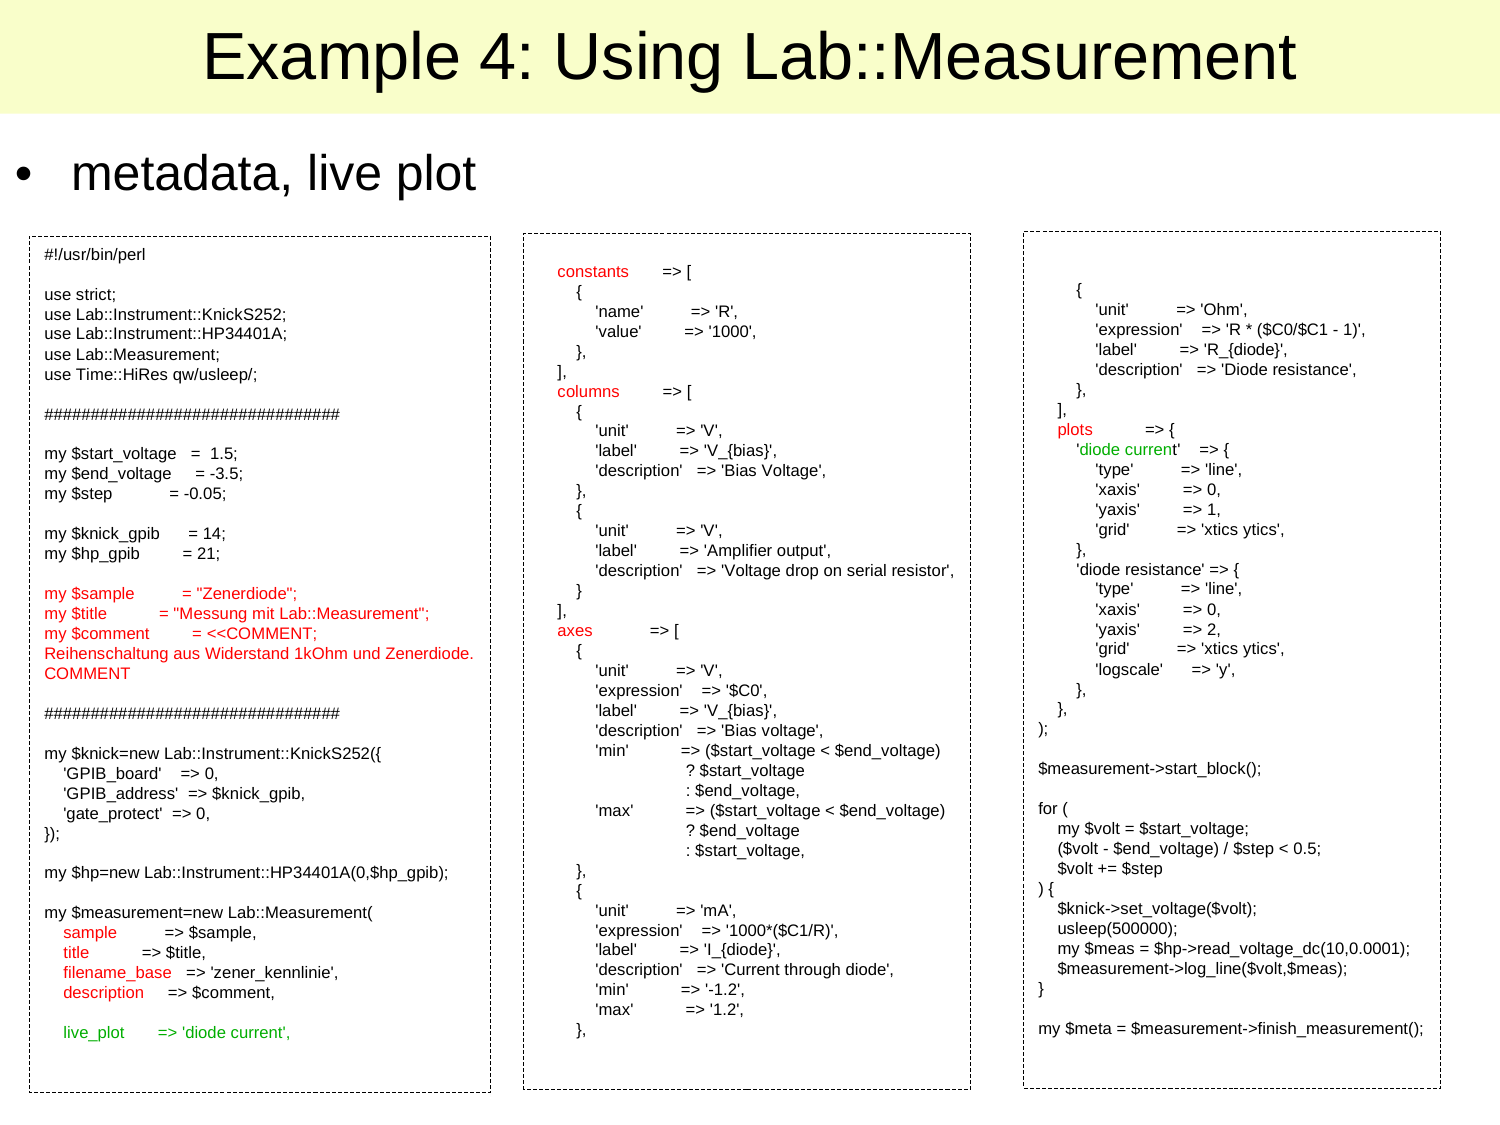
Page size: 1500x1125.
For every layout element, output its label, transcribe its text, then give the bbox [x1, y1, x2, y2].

list metadata, live plot [0, 137, 1500, 1125]
text_box #!/usr/bin/perl use strict; use Lab::Instrument::KnickS252; use Lab::Instrument::HP34401A; use Lab::Measurement; use Time::HiRes qw/usleep/; ################################ my $start_voltage = 1.5; my $end_voltage = -3.5; my $step = -0.05; my $knick_gpib = 14; my $hp_gpib = 21; my $sample = "Zenerdiode"; my $title = "Messung mit Lab::Measurement"; my $comment = <<COMMENT; Reihenschaltung aus Widerstand 1kOhm und Zenerdiode. COMMENT ################################ my $knick=new Lab::Instrument::KnickS252({ 'GPIB_board' => 0, 'GPIB_address' => $knick_gpib, 'gate_protect' => 0, }); my $hp=new Lab::Instrument::HP34401A(0,$hp_gpib); my $measurement=new Lab::Measurement( sample => $sample, title => $title, filename_base => 'zener_kennlinie', description => $comment, live_plot => 'diode current', [29, 236, 491, 1093]
text_box constants => [ { 'name' => 'R', 'value' => '1000', }, ], columns => [ { 'unit' => 'V', 'label' => 'V_{bias}', 'description' => 'Bias Voltage', }, { 'unit' => 'V', 'label' => 'Amplifier output', 'description' => 'Voltage drop on serial resistor', } ], axes => [ { 'unit' => 'V', 'expression' => '$C0', 'label' => 'V_{bias}', 'description' => 'Bias voltage', 'min' => ($start_voltage < $end_voltage) ? $start_voltage : $end_voltage, 'max' => ($start_voltage < $end_voltage) ? $end_voltage : $start_voltage, }, { 'unit' => 'mA', 'expression' => '1000*($C1/R)', 'label' => 'I_{diode}', 'description' => 'Current through diode', 'min' => '-1.2', 'max' => '1.2', }, [523, 233, 971, 1090]
text_box { 'unit' => 'Ohm', 'expression' => 'R * ($C0/$C1 - 1)', 'label' => 'R_{diode}', 'description' => 'Diode resistance', }, ], plots => { 'diode current' => { 'type' => 'line', 'xaxis' => 0, 'yaxis' => 1, 'grid' => 'xtics ytics', }, 'diode resistance' => { 'type' => 'line', 'xaxis' => 0, 'yaxis' => 2, 'grid' => 'xtics ytics', 'logscale' => 'y', }, }, ); $measurement->start_block(); for ( my $volt = $start_voltage; ($volt - $end_voltage) / $step < 0.5; $volt += $step ) { $knick->set_voltage($volt); usleep(500000); my $meas = $hp->read_voltage_dc(10,0.0001); $measurement->log_line($volt,$meas); } my $meta = $measurement->finish_measurement(); [1023, 231, 1441, 1089]
title Example 4: Using Lab::Measurement [0, 0, 1500, 114]
